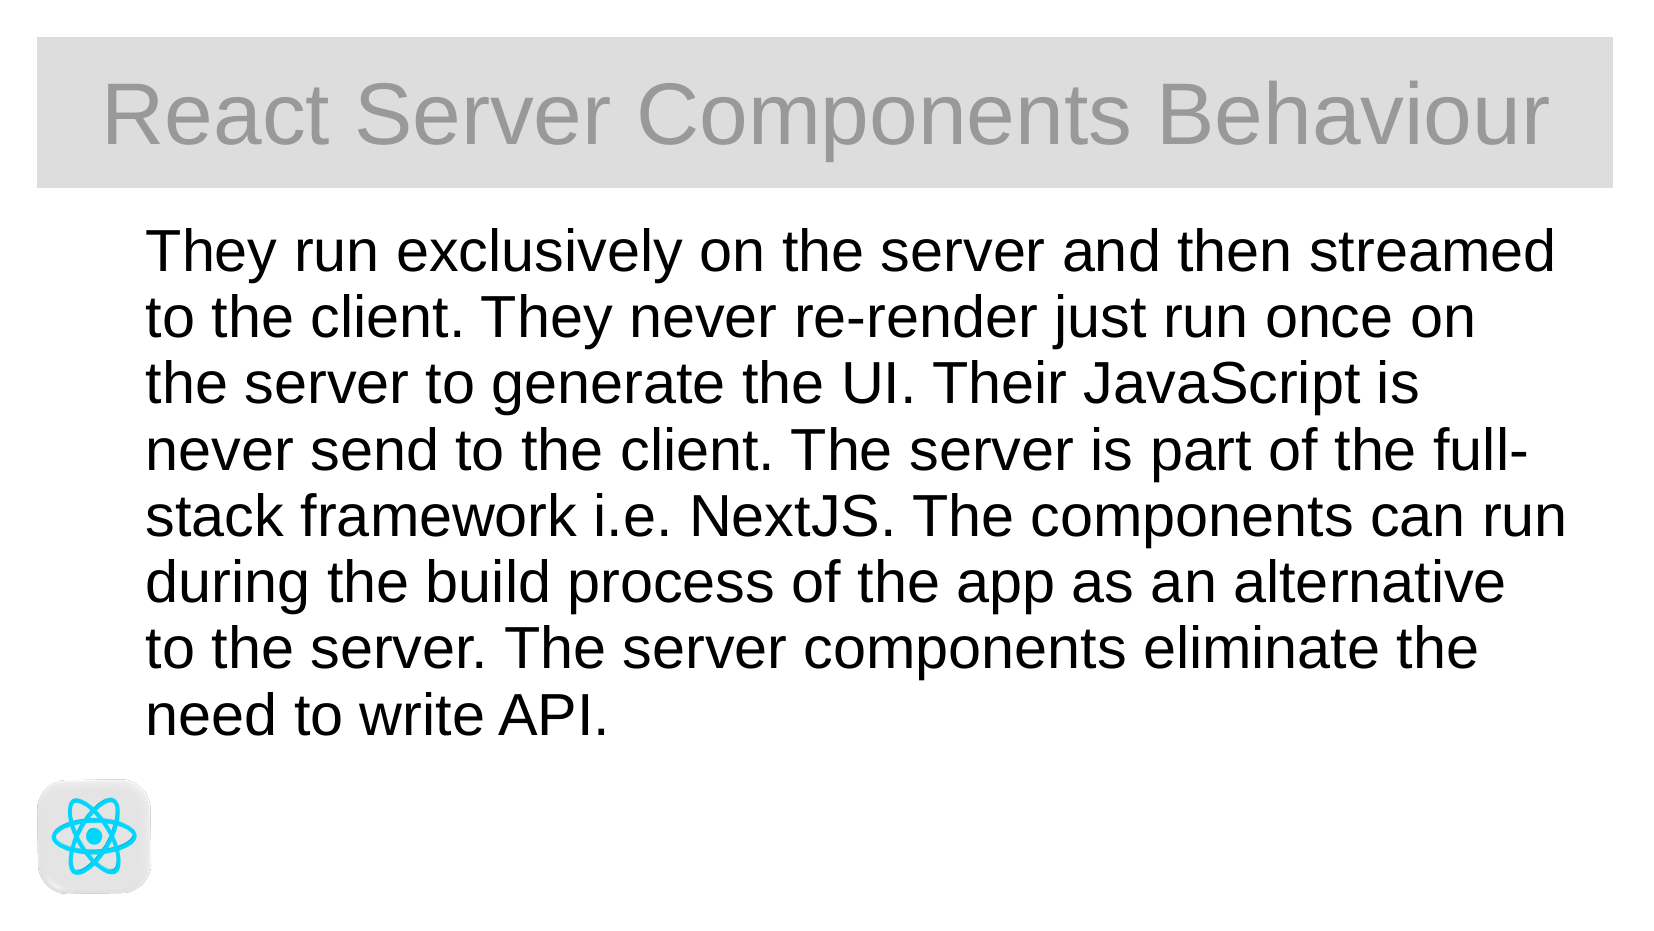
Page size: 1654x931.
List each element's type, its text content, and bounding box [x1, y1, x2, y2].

title React Server Components Behaviour [82, 37, 1571, 193]
picture [0, 742, 188, 931]
list They run exclusively on the server and then streamed to the client. They never re-render just run once on the server to generate the UI. Their JavaScript is never send to the client. The server is part of the full-stack framework i.e. NextJS. The components can run during the build process of the app as an alternative to the server. The server components eliminate the need to write API. [82, 217, 1571, 758]
text_box [1571, 37, 1613, 188]
text_box [37, 37, 82, 188]
